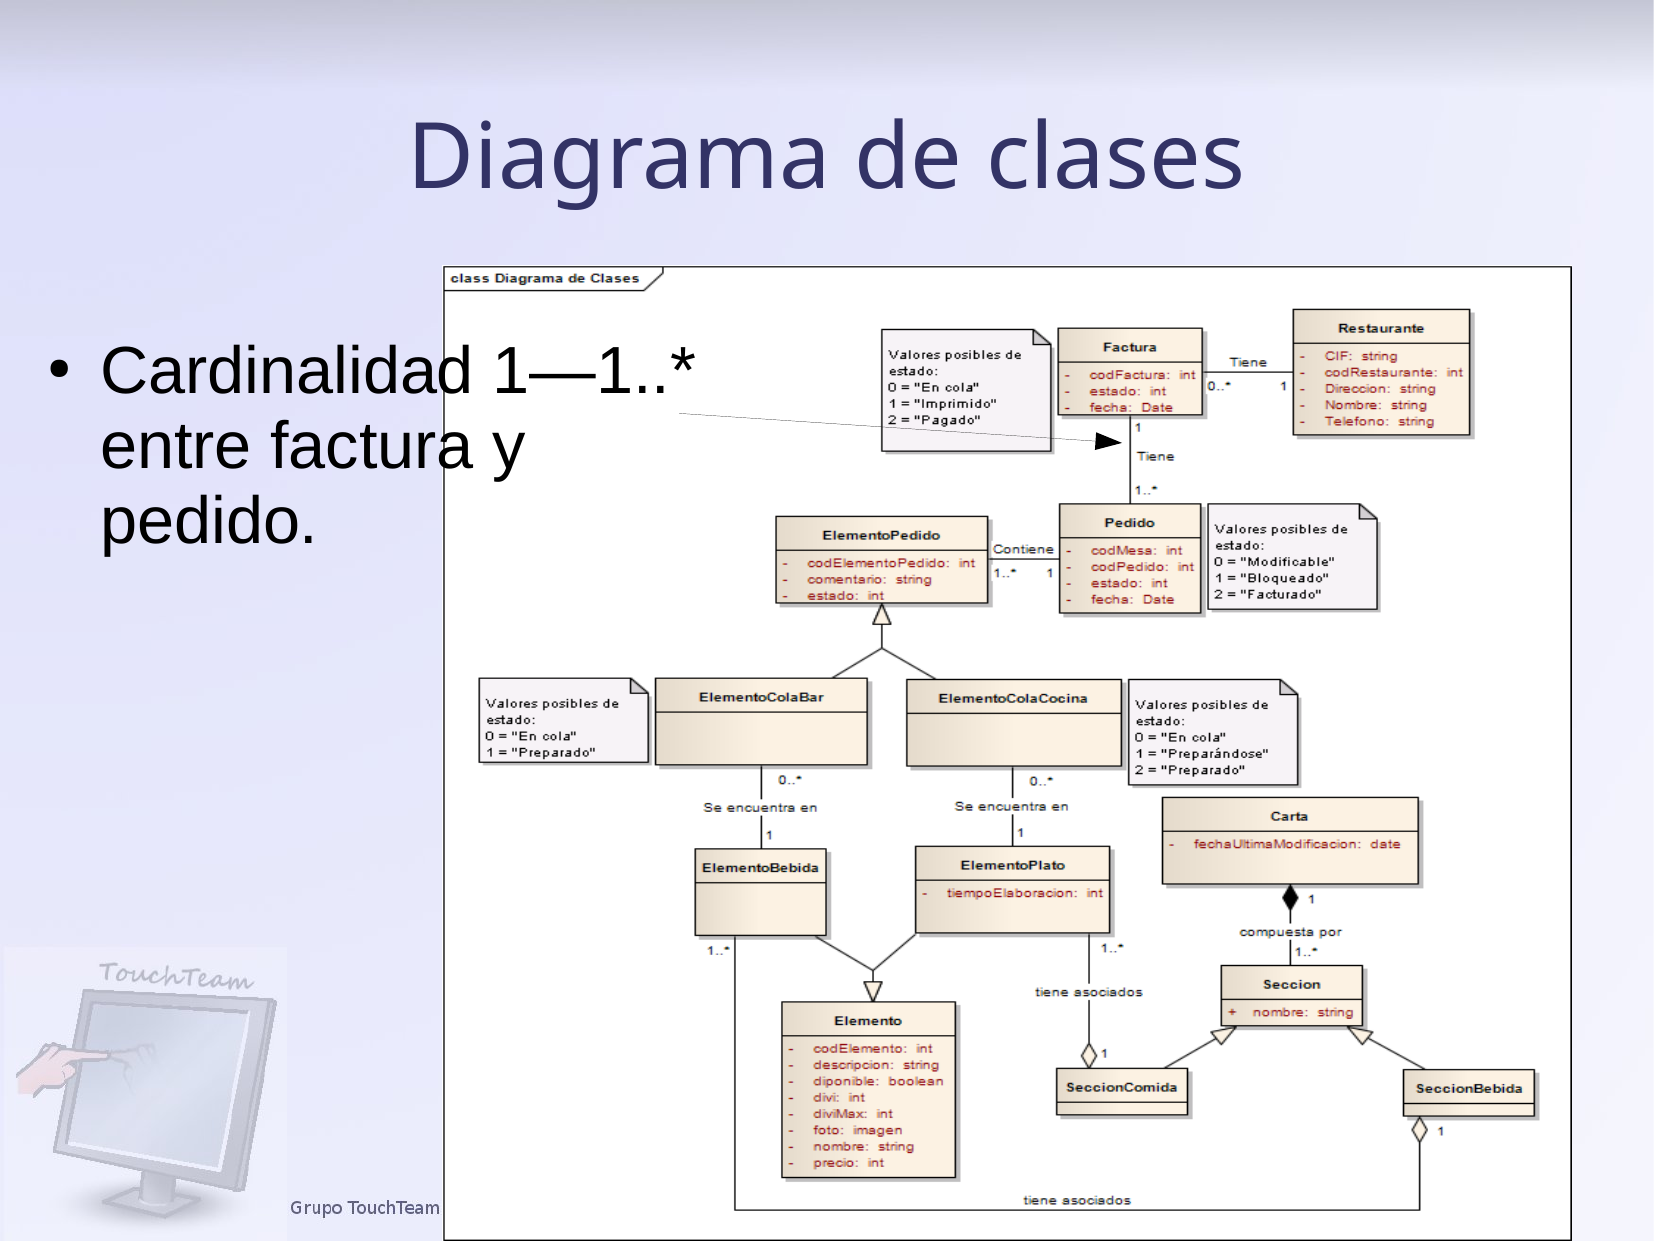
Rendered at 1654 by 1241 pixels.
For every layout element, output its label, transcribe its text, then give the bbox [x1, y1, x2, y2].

list Cardinalidad 1—1..* entre factura y pedido. [29, 333, 745, 575]
picture [0, 0, 1654, 1241]
title Diagrama de clases [82, 49, 1571, 257]
